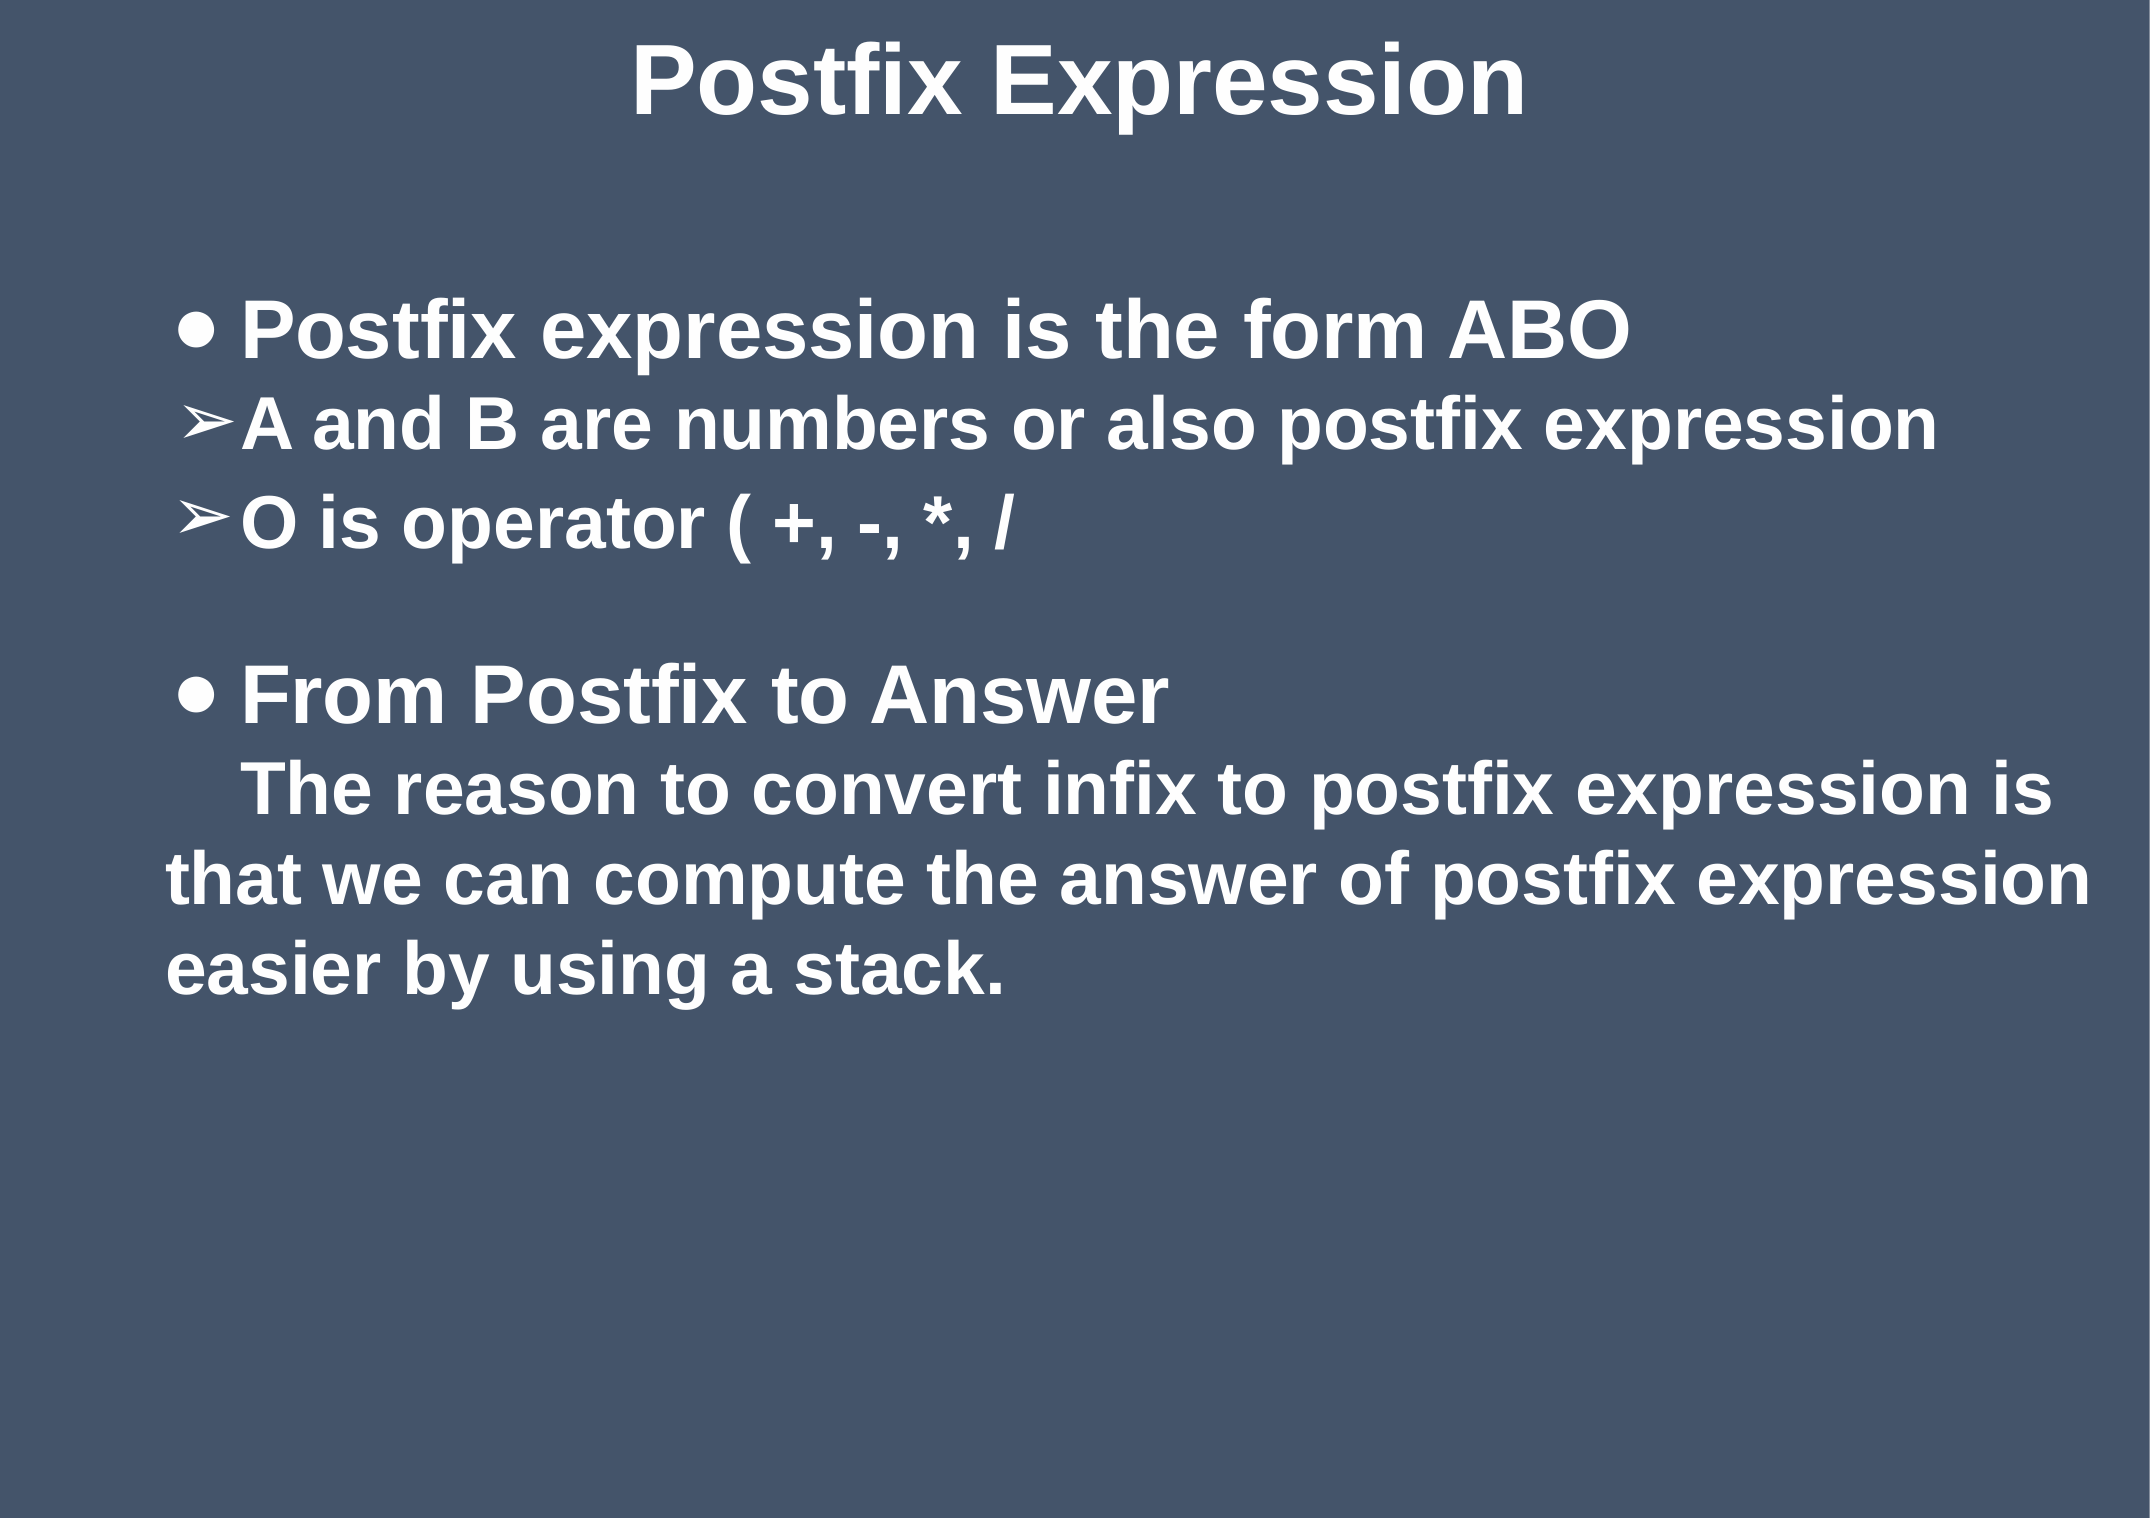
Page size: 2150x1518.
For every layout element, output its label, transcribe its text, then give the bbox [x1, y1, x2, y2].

text_box Postfix Expression Postfix expression is the form ABO A and B are numbers or also postfix expression O is operator ( +, -, *, / From Postfix to Answer The reason to convert infix to postfix expression is that we can compute the answer of postfix expression easier by using a stack. [0, 0, 2150, 1518]
